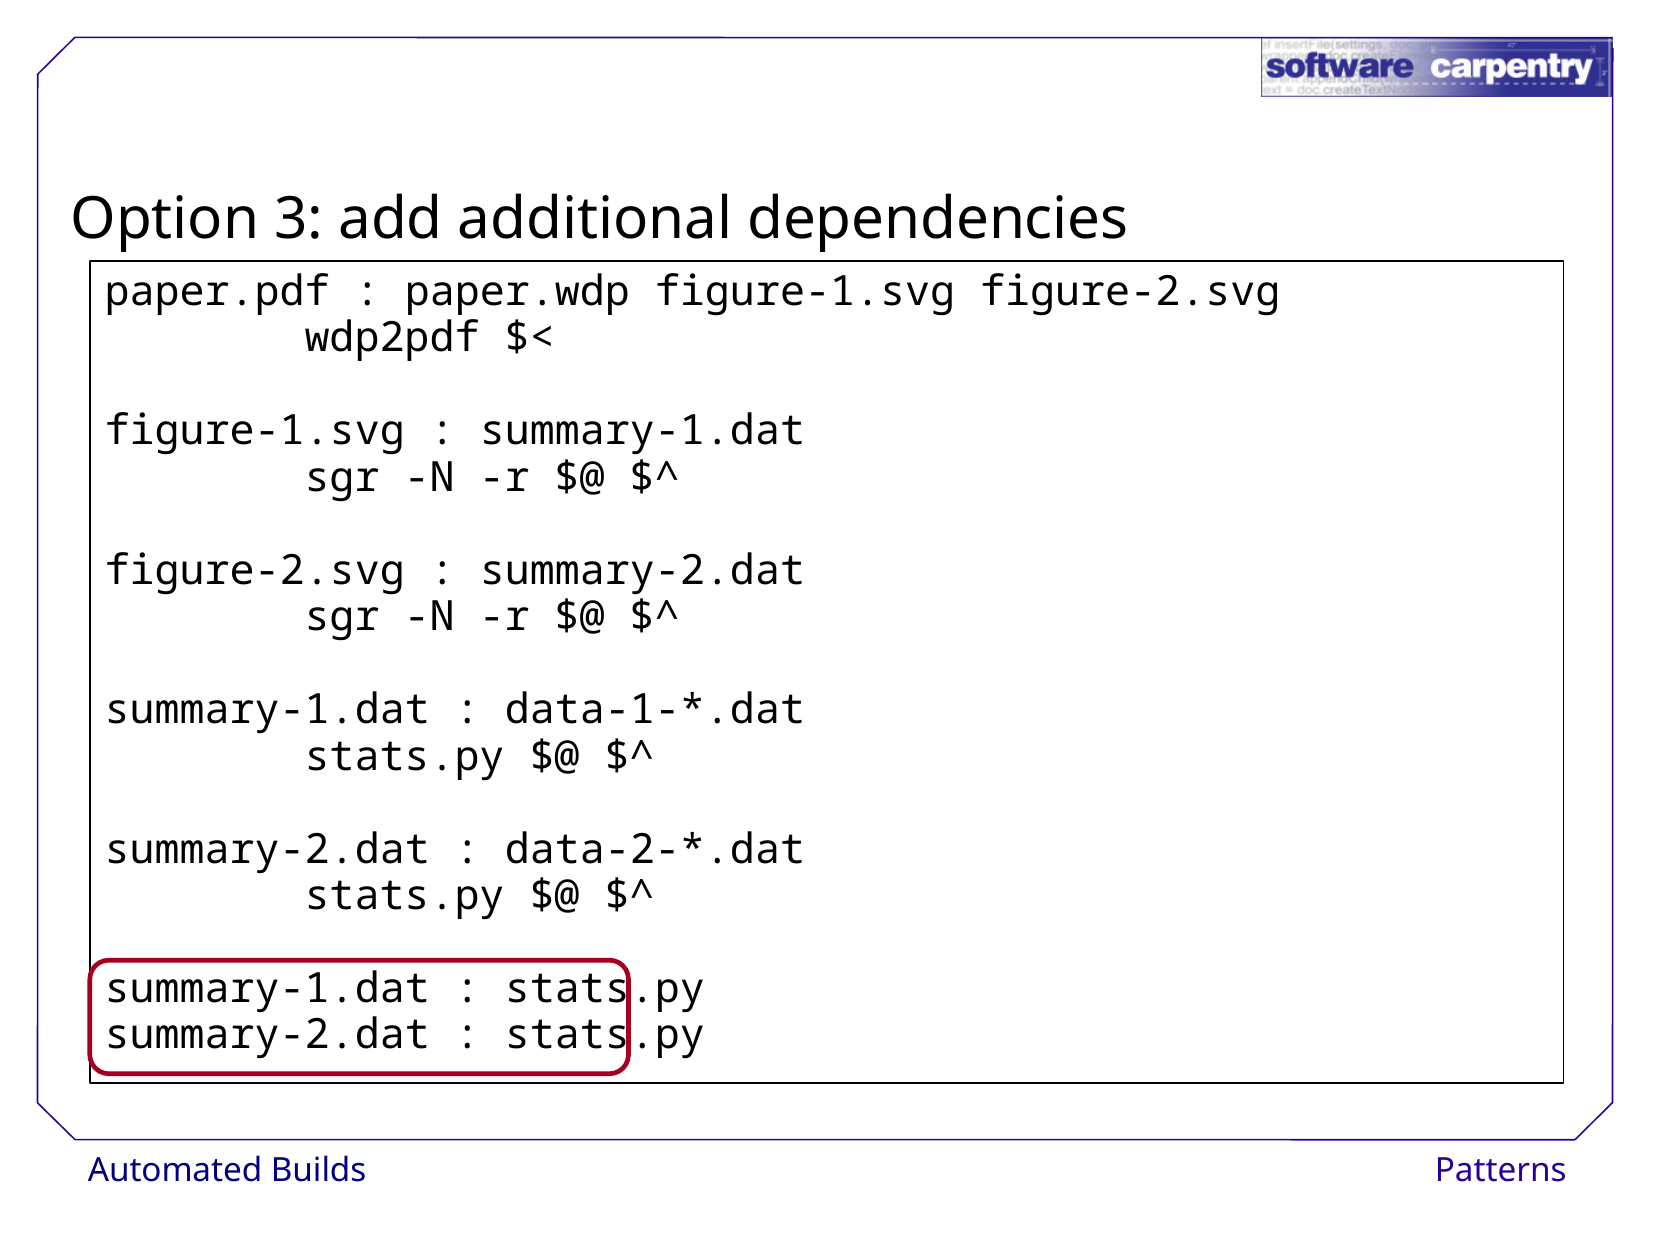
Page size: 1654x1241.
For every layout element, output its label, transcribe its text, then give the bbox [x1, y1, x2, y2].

text_box paper.pdf : paper.wdp figure-1.svg figure-2.svg wdp2pdf $< figure-1.svg : summary-1.dat sgr -N -r $@ $^ figure-2.svg : summary-2.dat sgr -N -r $@ $^ summary-1.dat : data-1-*.dat stats.py $@ $^ summary-2.dat : data-2-*.dat stats.py $@ $^ summary-1.dat : stats.py summary-2.dat : stats.py [89, 260, 1564, 1084]
text_box paper.pdf : paper.wdp figure-1.svg figure-2.svg wdp2pdf $< figure-1.svg : summary-1.dat sgr -N -r $@ $^ figure-2.svg : summary-2.dat sgr -N -r $@ $^ summary-1.dat : data-1-*.dat stats.py $@ $^ summary-2.dat : data-2-*.dat stats.py $@ $^ summary-1.dat : stats.py summary-2.dat : stats.py [93, 963, 626, 1071]
picture [1261, 39, 1613, 97]
text_box Option 3: add additional dependencies [55, 138, 1294, 259]
